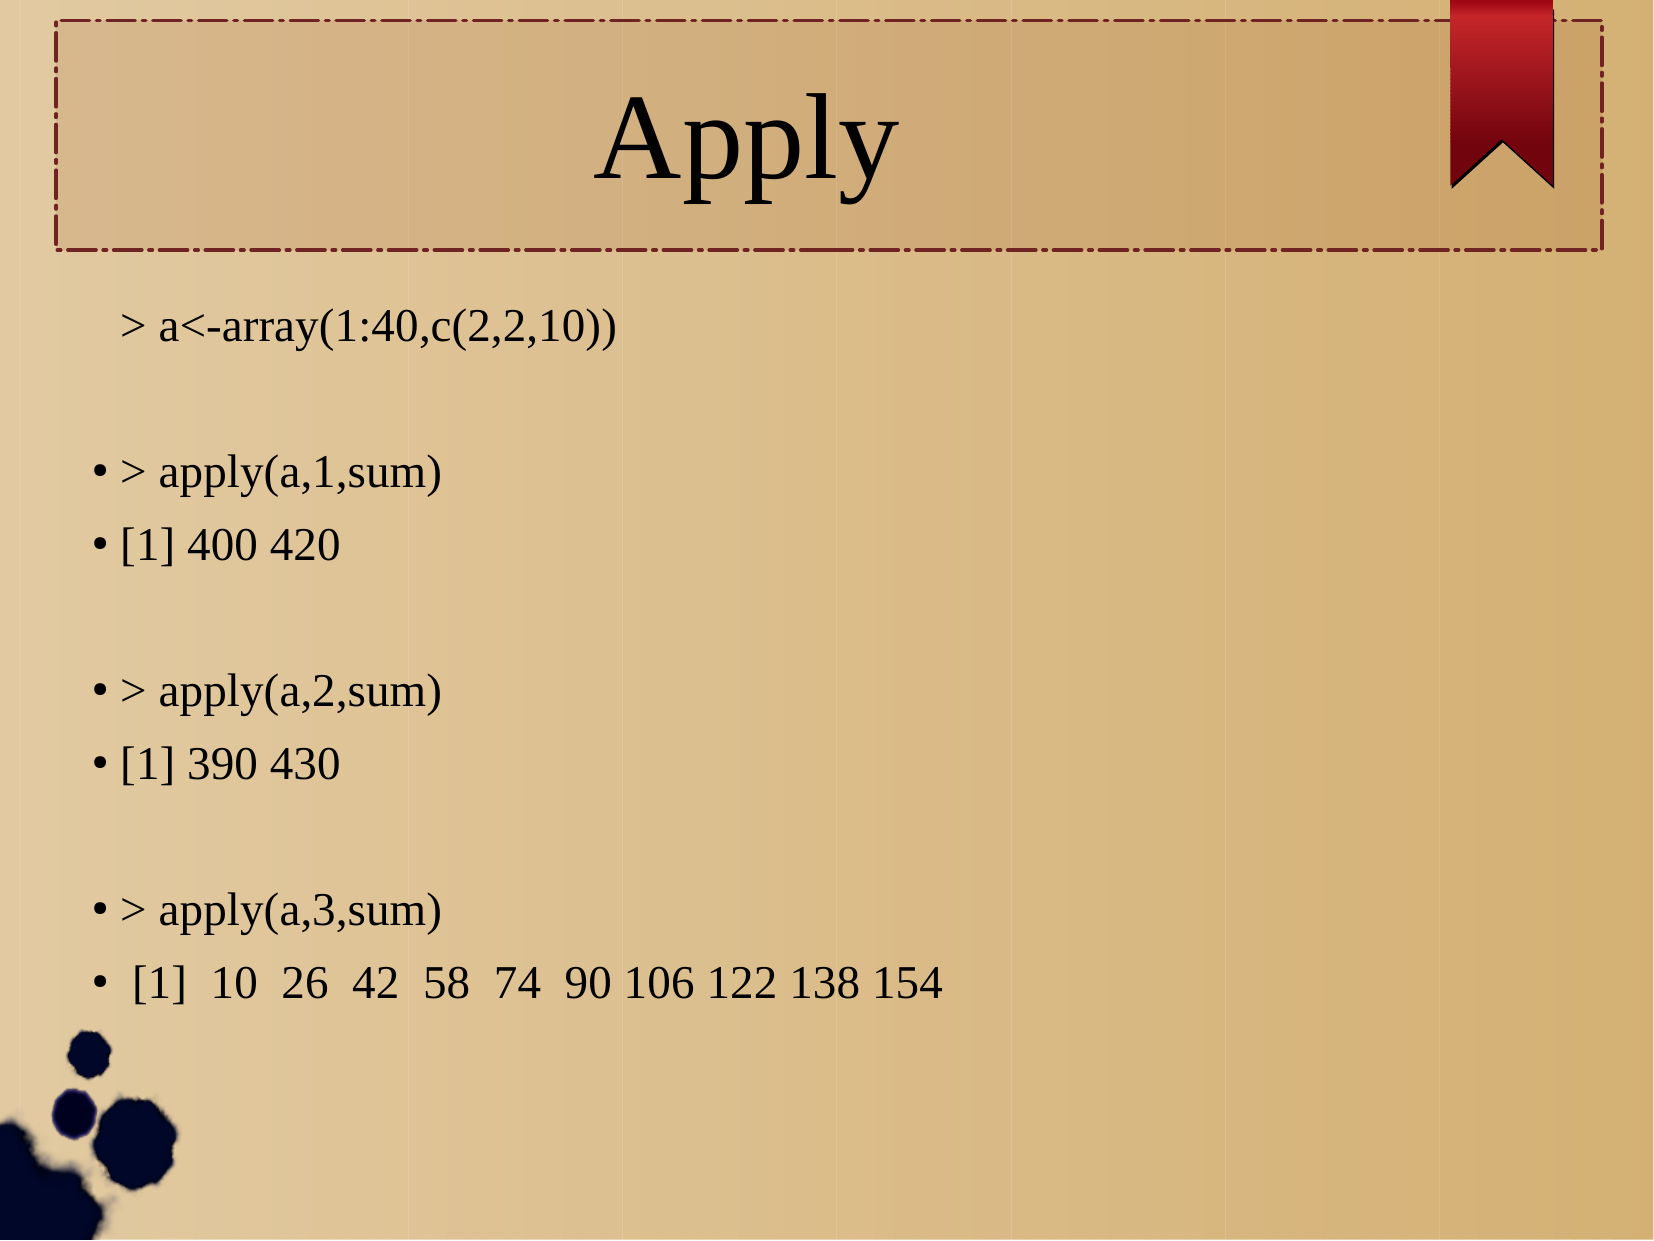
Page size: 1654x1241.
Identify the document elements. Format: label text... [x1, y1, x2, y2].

list > a<-array(1:40,c(2,2,10)) > apply(a,1,sum) [1] 400 420 > apply(a,2,sum) [1] 390 430 > apply(a,3,sum) [1] 10 26 42 58 74 90 106 122 138 154 [82, 299, 1571, 1019]
title Apply [82, 47, 1412, 229]
